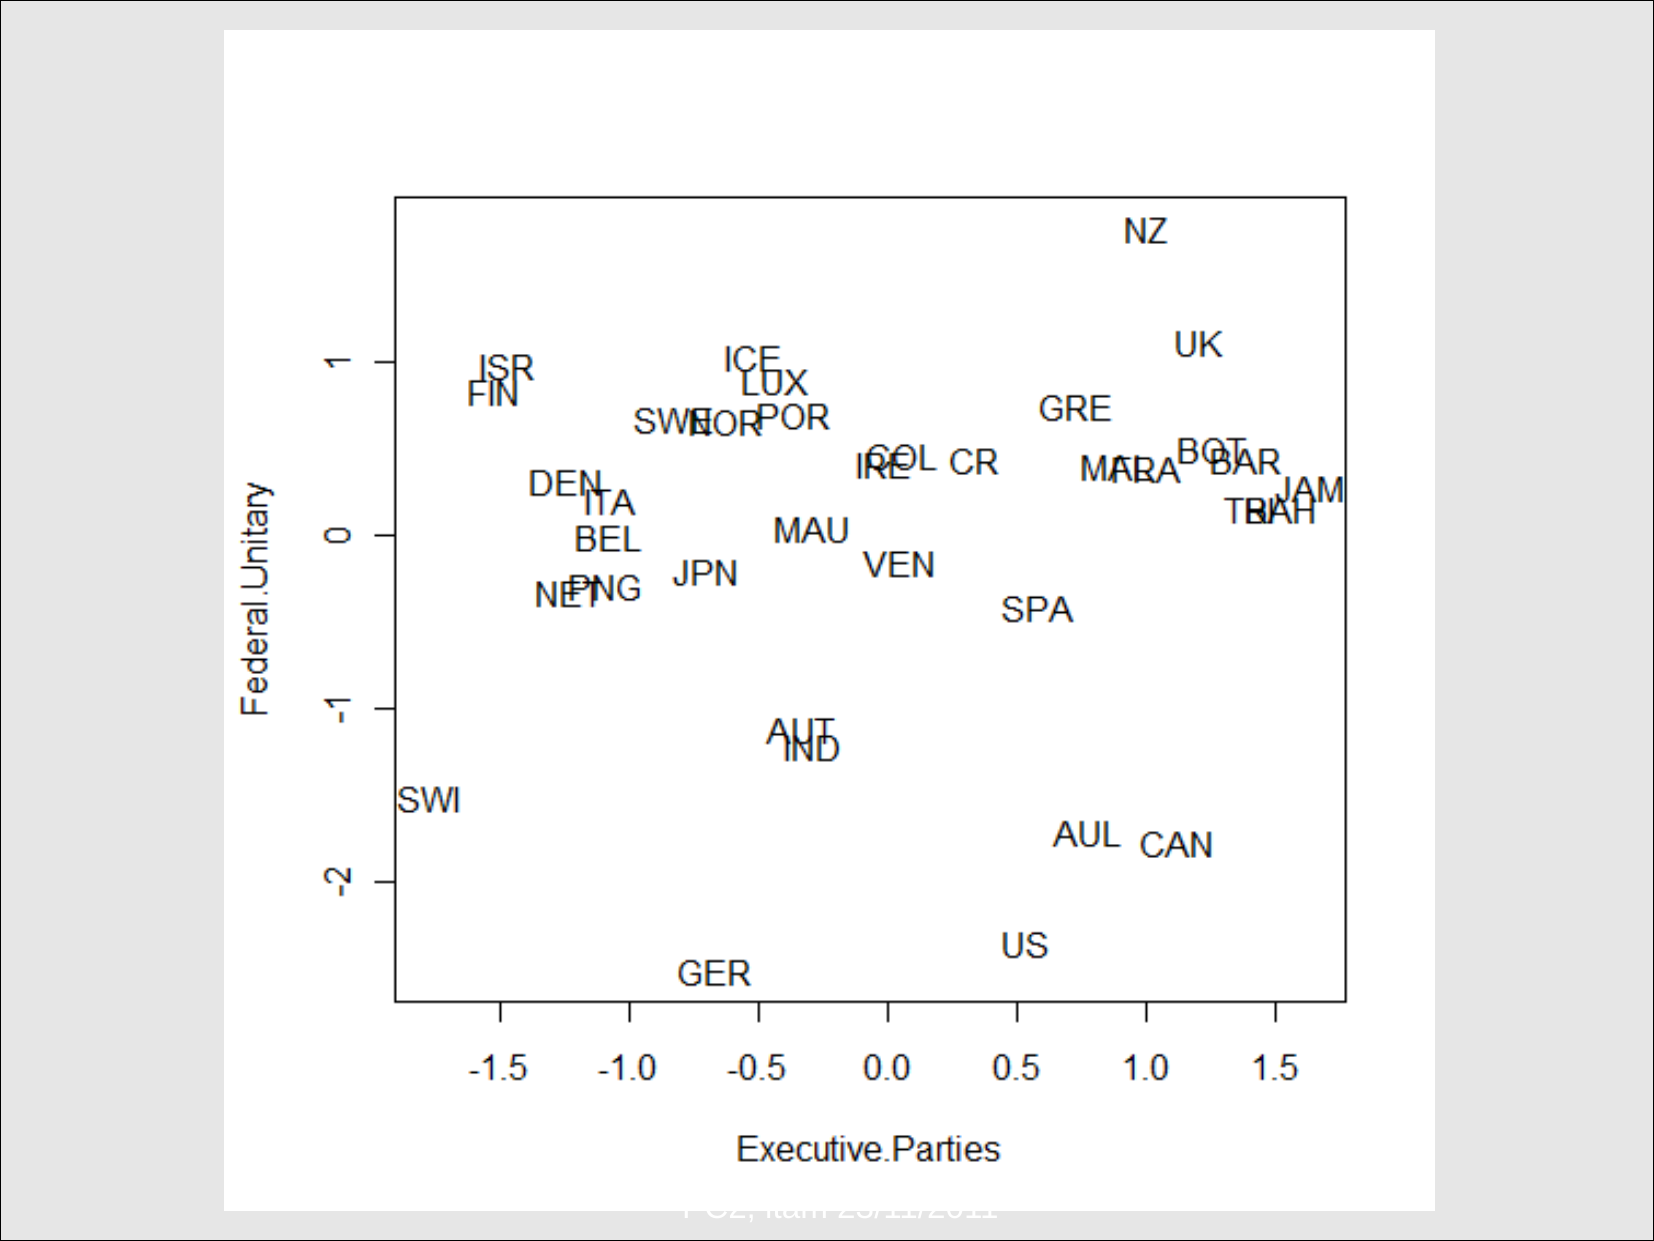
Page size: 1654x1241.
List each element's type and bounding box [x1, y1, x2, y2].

picture [224, 30, 1435, 1211]
